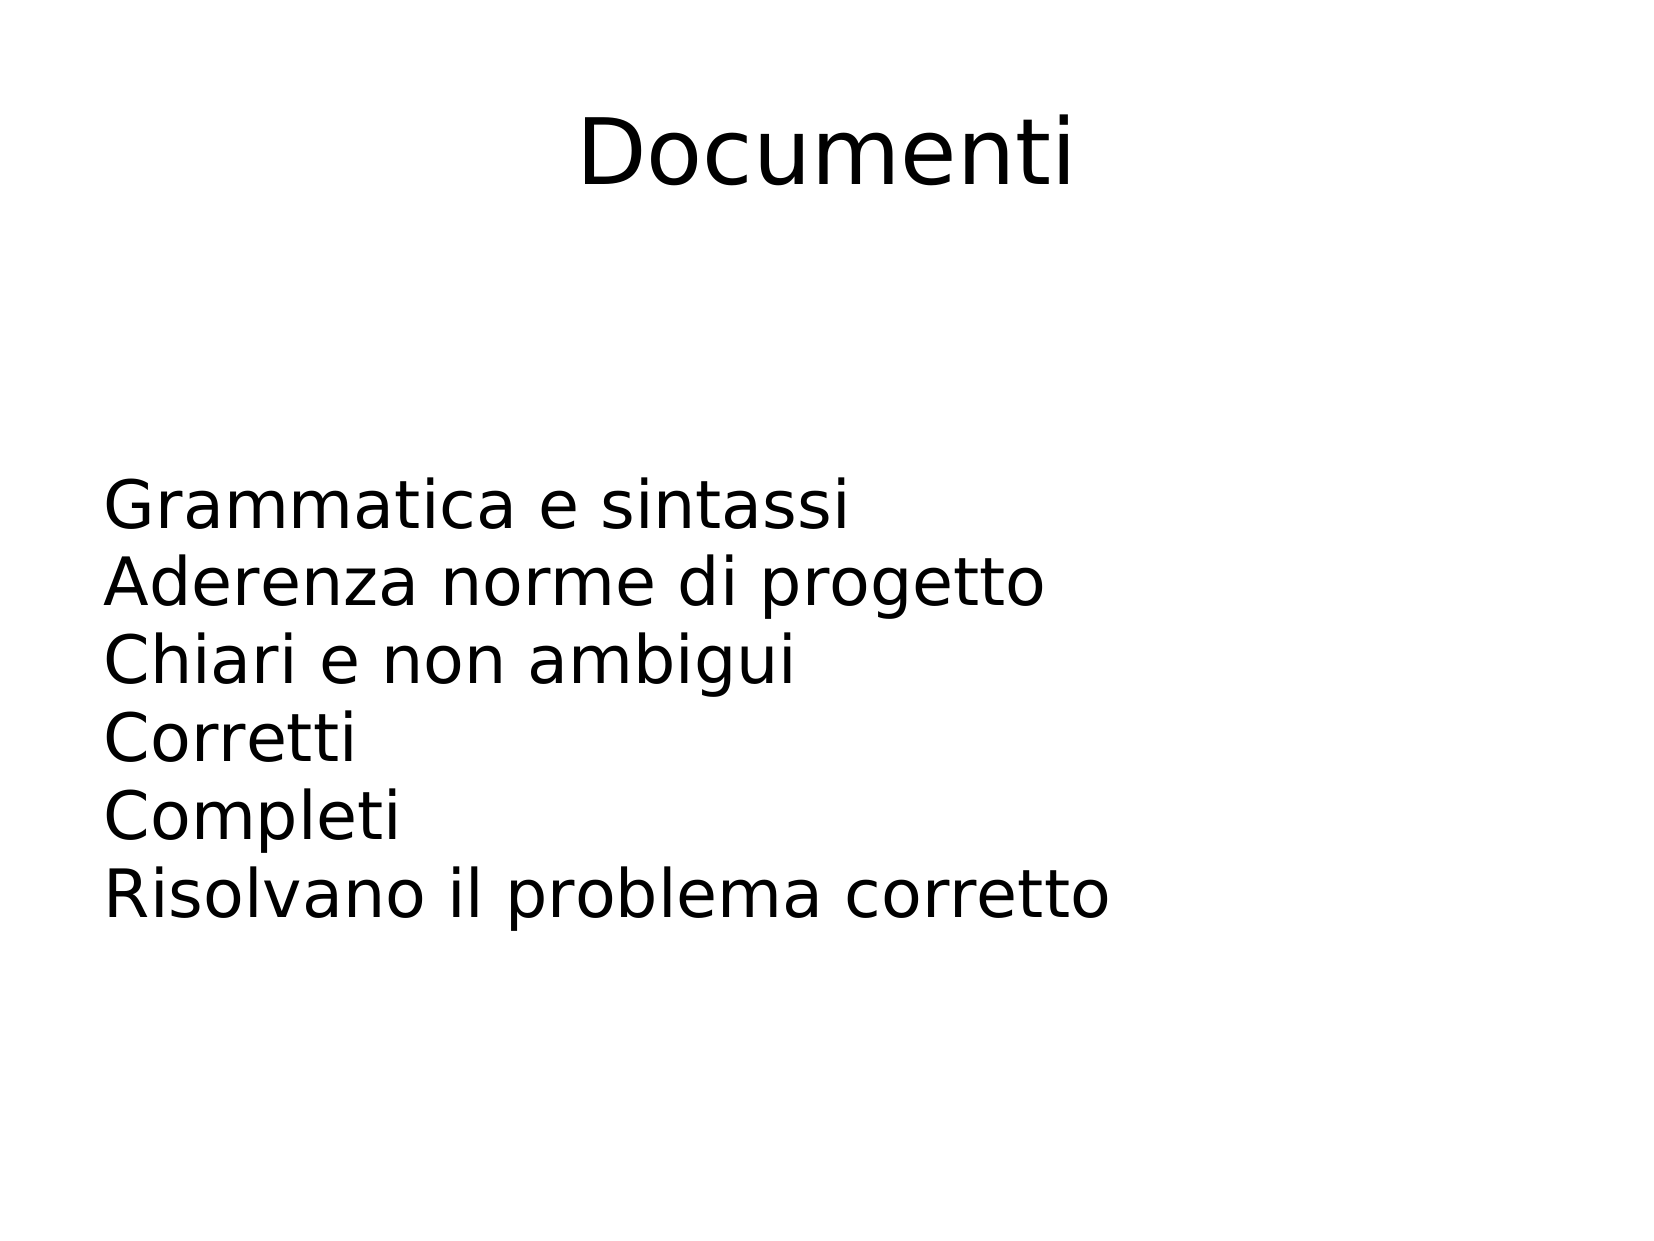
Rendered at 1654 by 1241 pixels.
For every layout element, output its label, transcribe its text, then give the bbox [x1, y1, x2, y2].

subtitle Grammatica e sintassi Aderenza norme di progetto Chiari e non ambigui Corretti Completi Risolvano il problema corretto [82, 290, 1571, 1109]
title Documenti [82, 49, 1571, 257]
